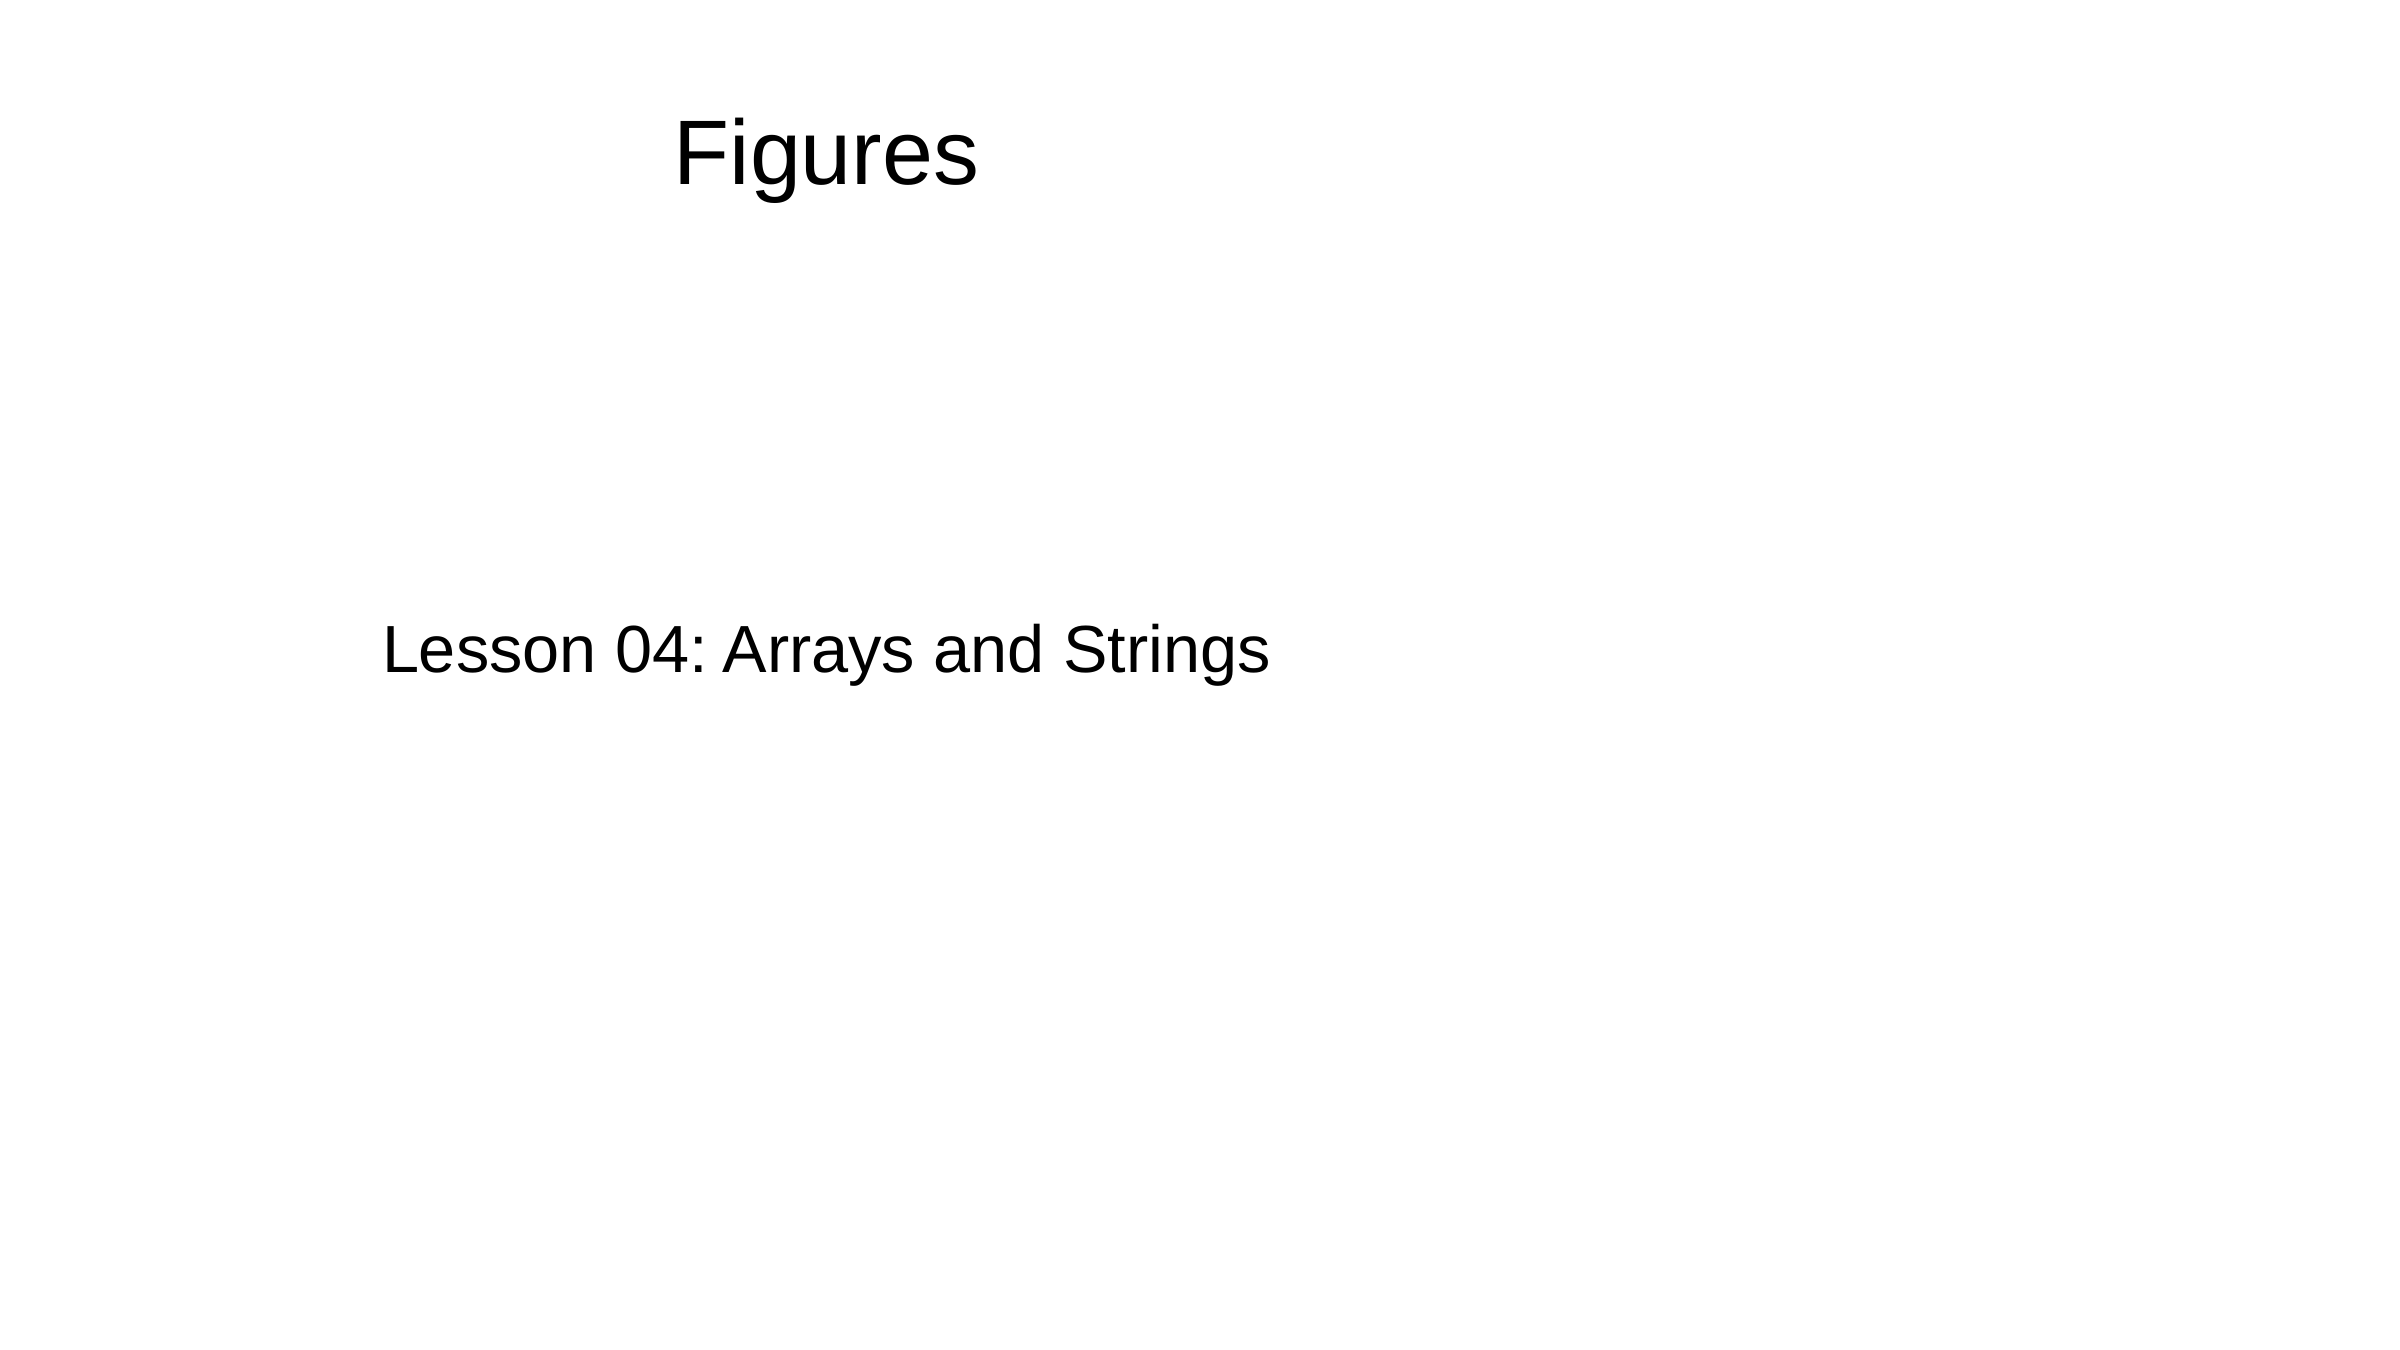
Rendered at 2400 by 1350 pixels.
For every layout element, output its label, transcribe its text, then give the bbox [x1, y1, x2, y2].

subtitle Lesson 04: Arrays and Strings [82, 290, 1571, 1010]
title Figures [82, 49, 1571, 257]
